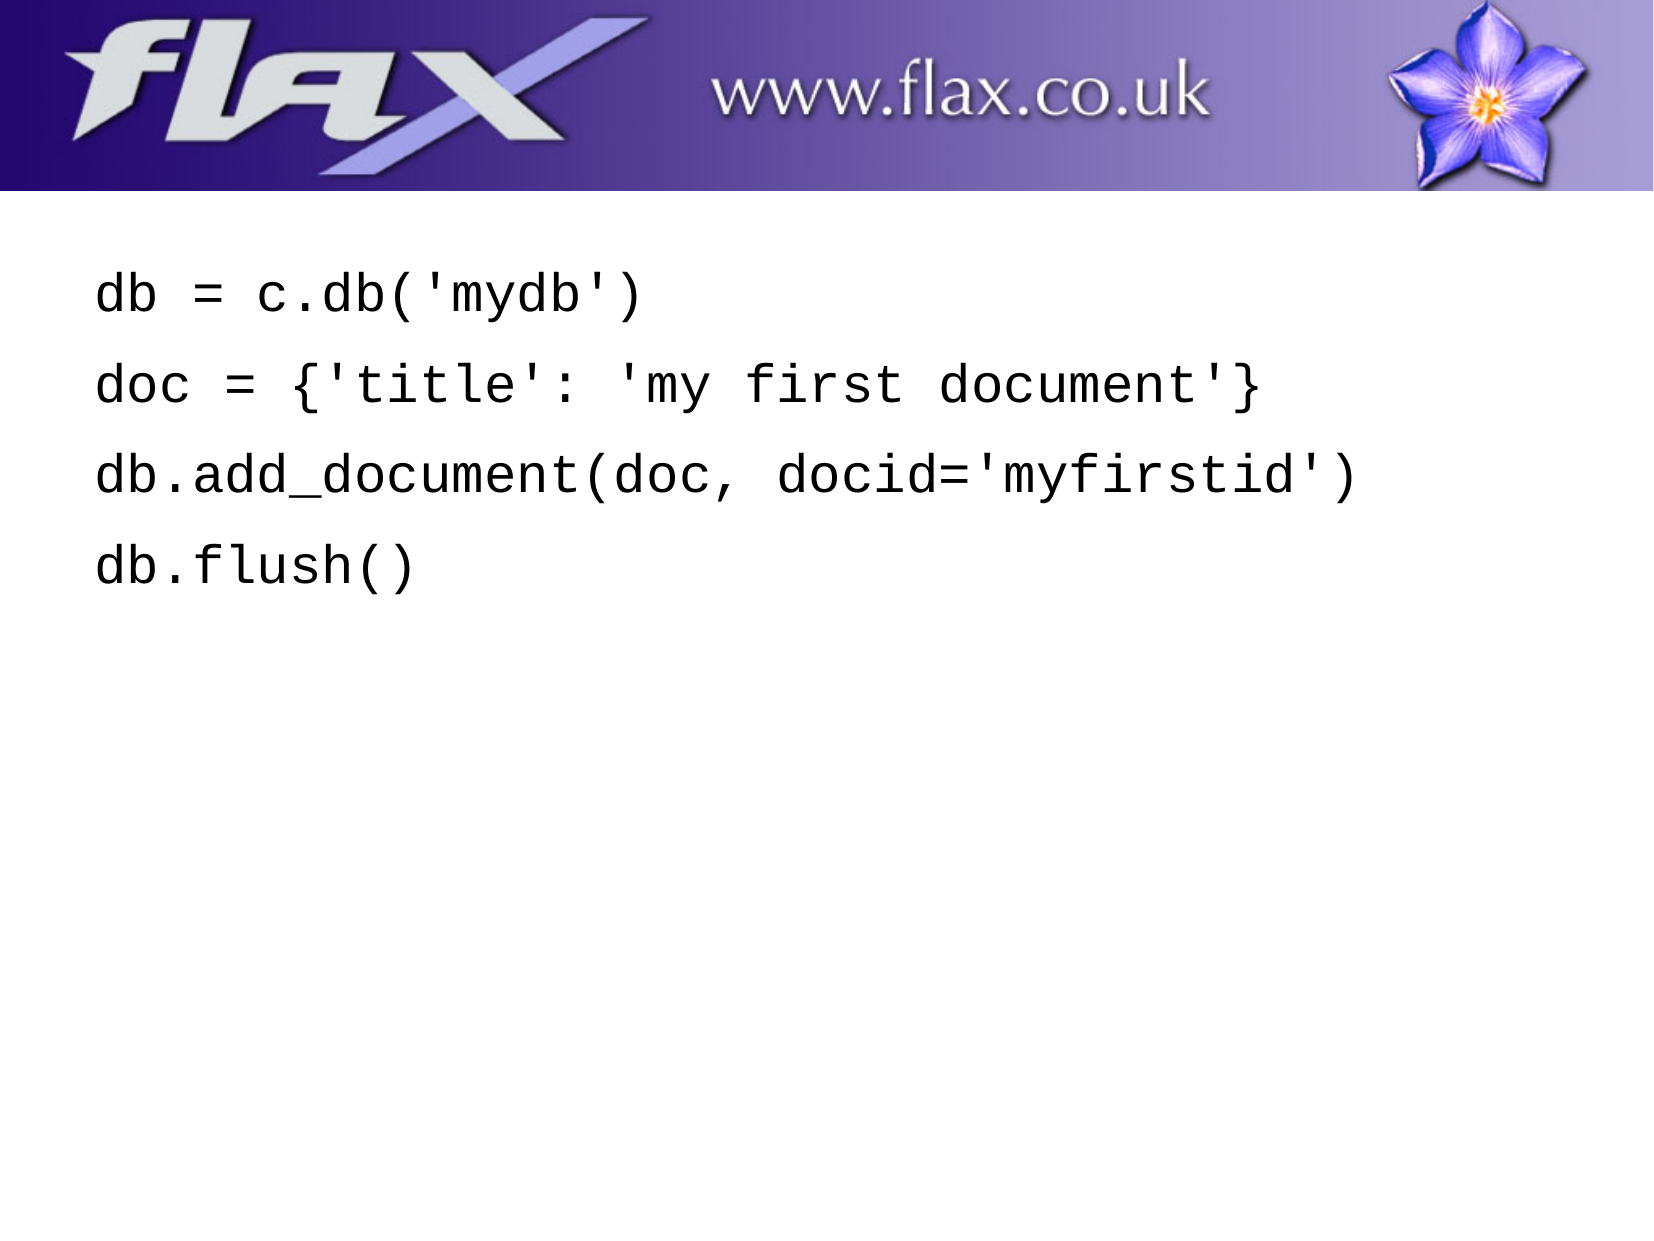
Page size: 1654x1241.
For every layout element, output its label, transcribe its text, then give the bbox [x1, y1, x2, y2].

list db = c.db('mydb') doc = {'title': 'my first document'} db.add_document(doc, docid='myfirstid') db.flush() [76, 265, 1565, 1094]
picture [0, 0, 1654, 191]
